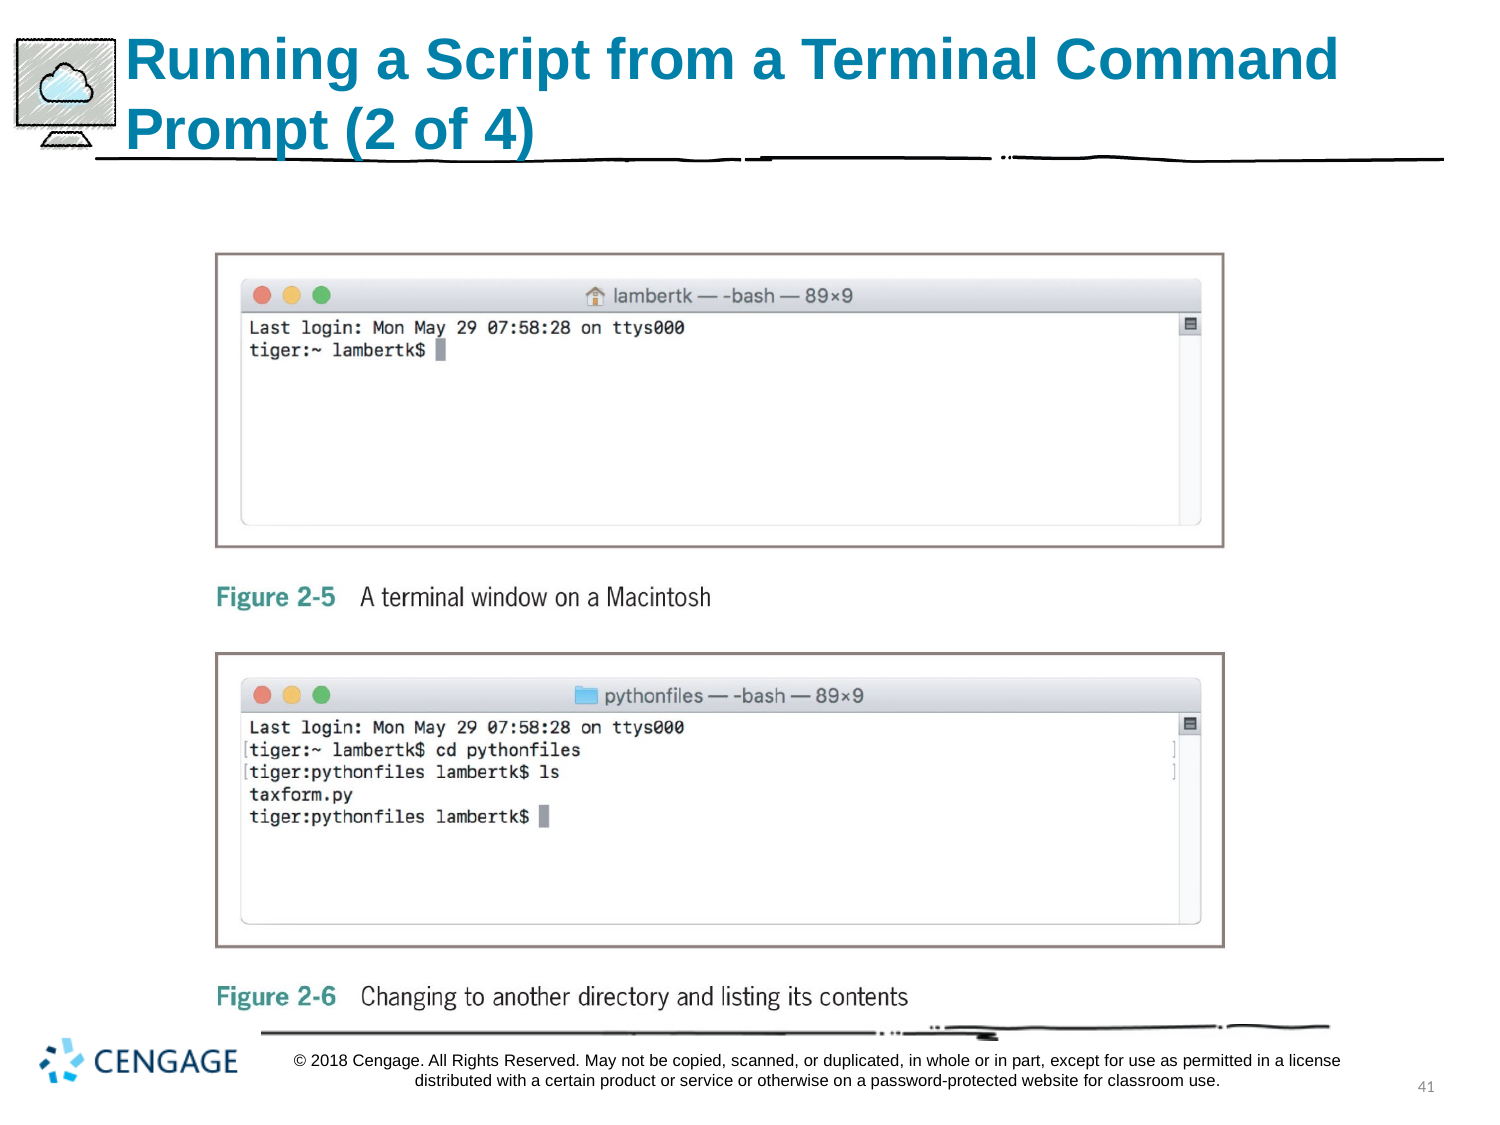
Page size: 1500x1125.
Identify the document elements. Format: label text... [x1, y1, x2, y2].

footer © 2018 Cengage. All Rights Reserved. May not be copied, scanned, or duplicated, in whole or in part, except for use as permitted in a license distributed with a certain product or service or otherwise on a password-protected website for classroom use. [262, 1050, 1375, 1091]
picture [13, 36, 117, 151]
picture [19, 1024, 250, 1096]
picture [261, 1024, 1331, 1041]
picture [154, 155, 1444, 163]
title Running a Script from a Terminal Command Prompt (2 of 4) [125, 20, 1442, 162]
picture [212, 649, 1227, 1013]
picture [212, 249, 1227, 613]
